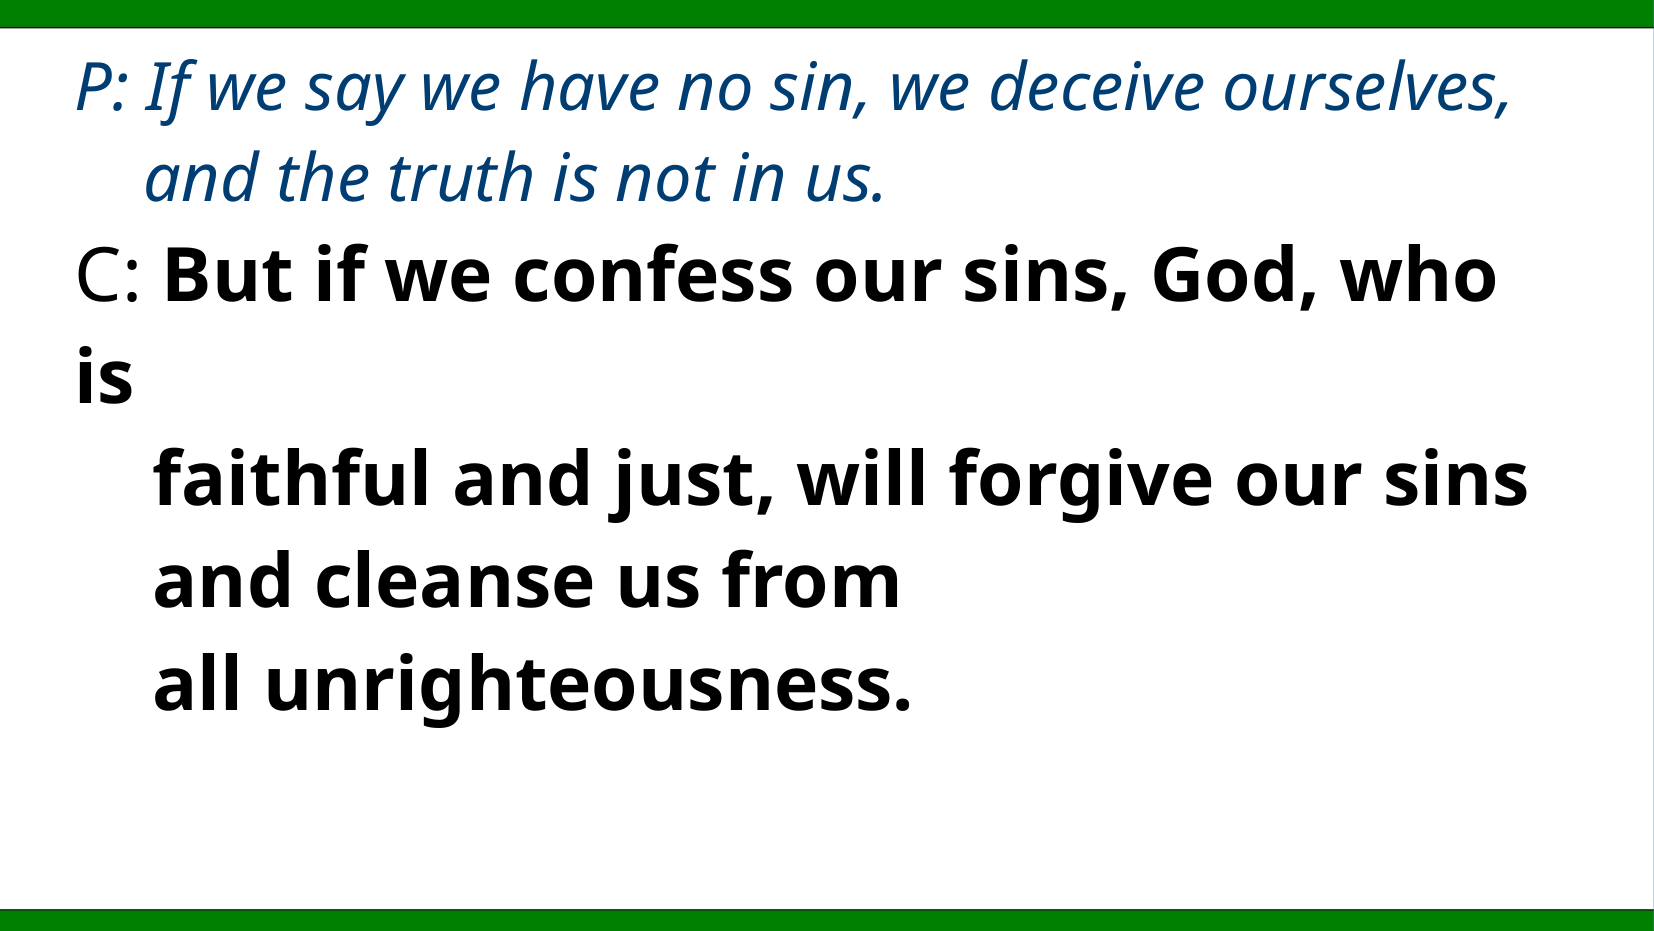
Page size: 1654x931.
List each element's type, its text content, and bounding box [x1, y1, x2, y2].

picture [0, 0, 1654, 931]
text_box P: If we say we have no sin, we deceive ourselves, and the truth is not in us. C: But if we confess our sins, God, who is faithful and just, will forgive our sins and cleanse us from all unrighteousness. [60, 31, 1576, 624]
